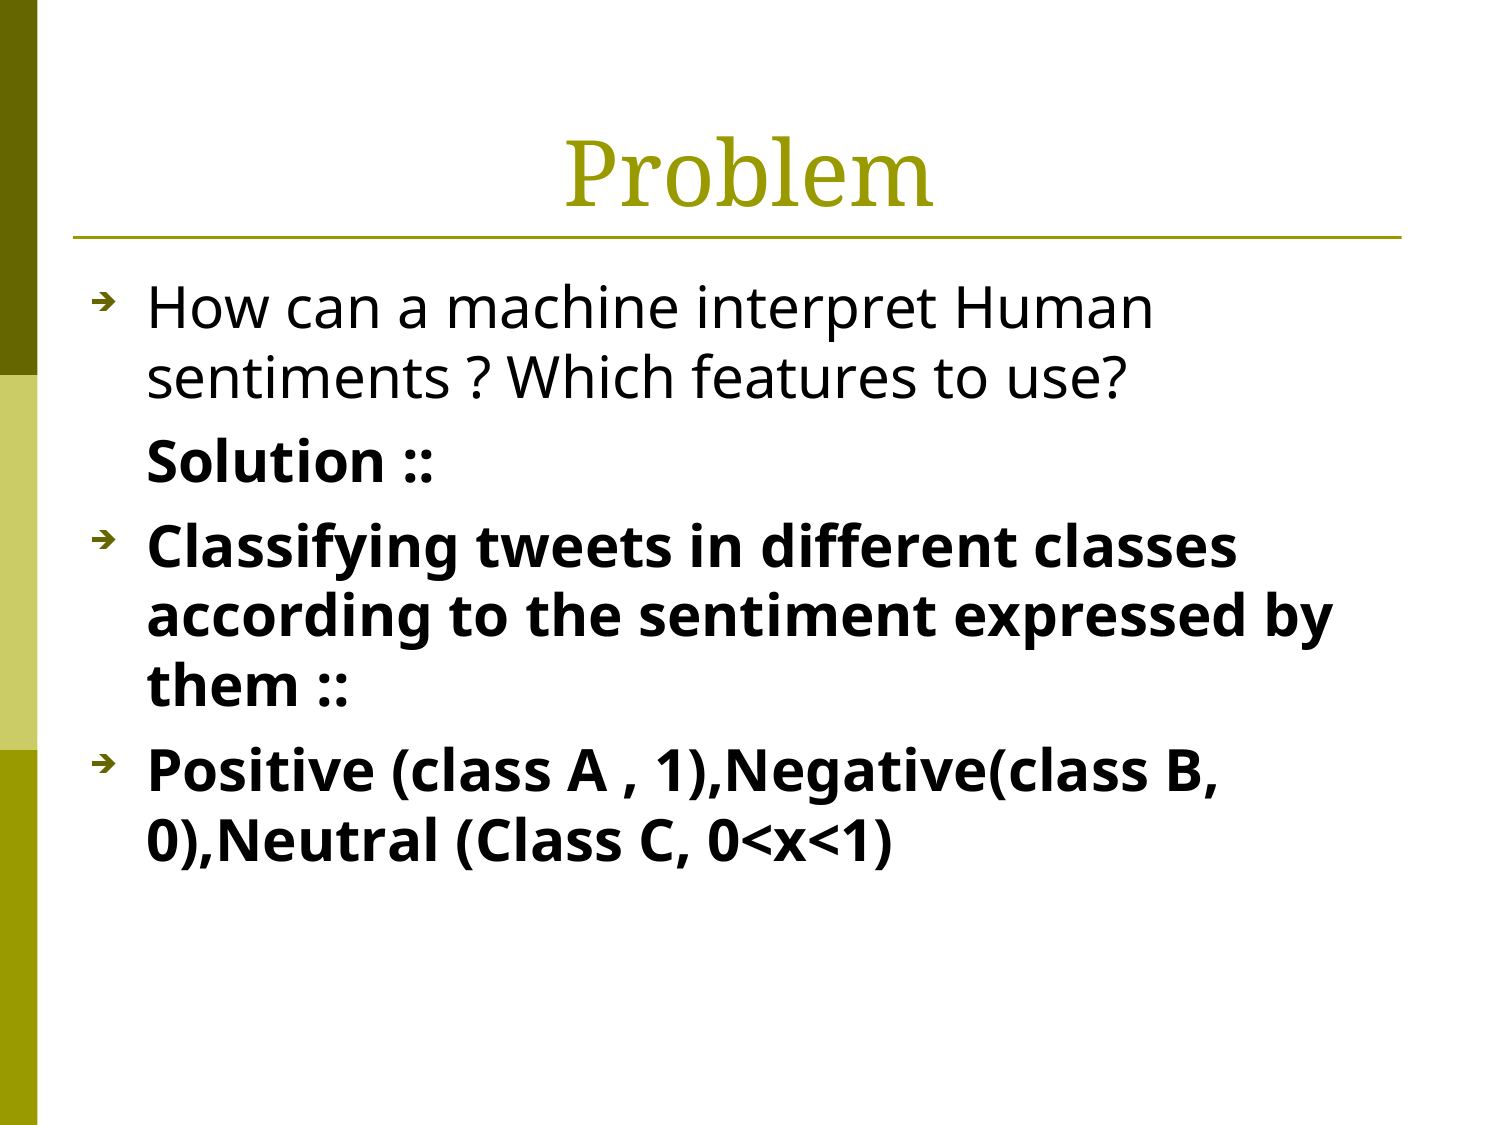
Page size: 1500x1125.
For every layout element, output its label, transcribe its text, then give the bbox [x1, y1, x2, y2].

list How can a machine interpret Human sentiments ? Which features to use? Solution :: Classifying tweets in different classes according to the sentiment expressed by them :: Positive (class A , 1),Negative(class B, 0),Neutral (Class C, 0<x<1) [75, 262, 1426, 1006]
title Problem [75, 45, 1426, 233]
